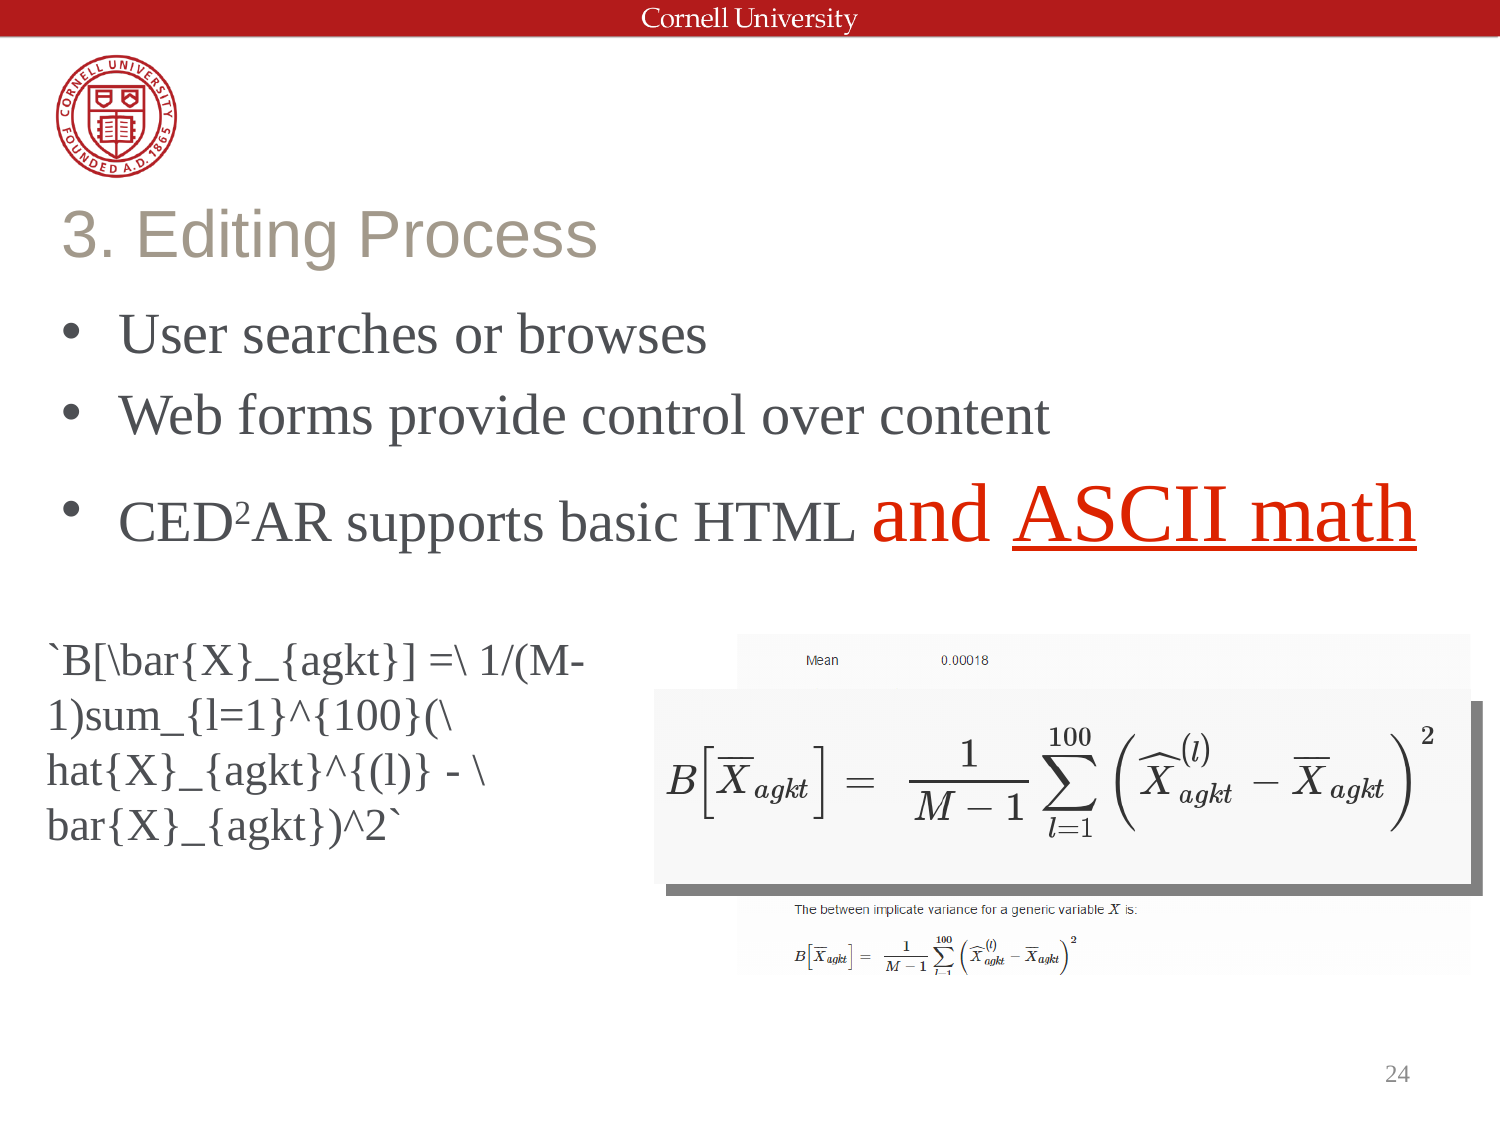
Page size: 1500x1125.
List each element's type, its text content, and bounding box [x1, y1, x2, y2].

title 3. Editing Process [46, 174, 1471, 288]
picture [635, 0, 860, 60]
picture [737, 896, 1471, 975]
slide_number <number> [1074, 1042, 1425, 1103]
list `B[\bar{X}_{agkt}] =\ 1/(M-1)sum_{l=1}^{100}(\hat{X}_{agkt}^{(l)} - \bar{X}_{agkt})^2` [46, 630, 742, 943]
picture [50, 50, 195, 174]
list User searches or browses Web forms provide control over content CED2AR supports basic HTML and ASCII math [46, 288, 1471, 634]
picture [654, 634, 1471, 884]
